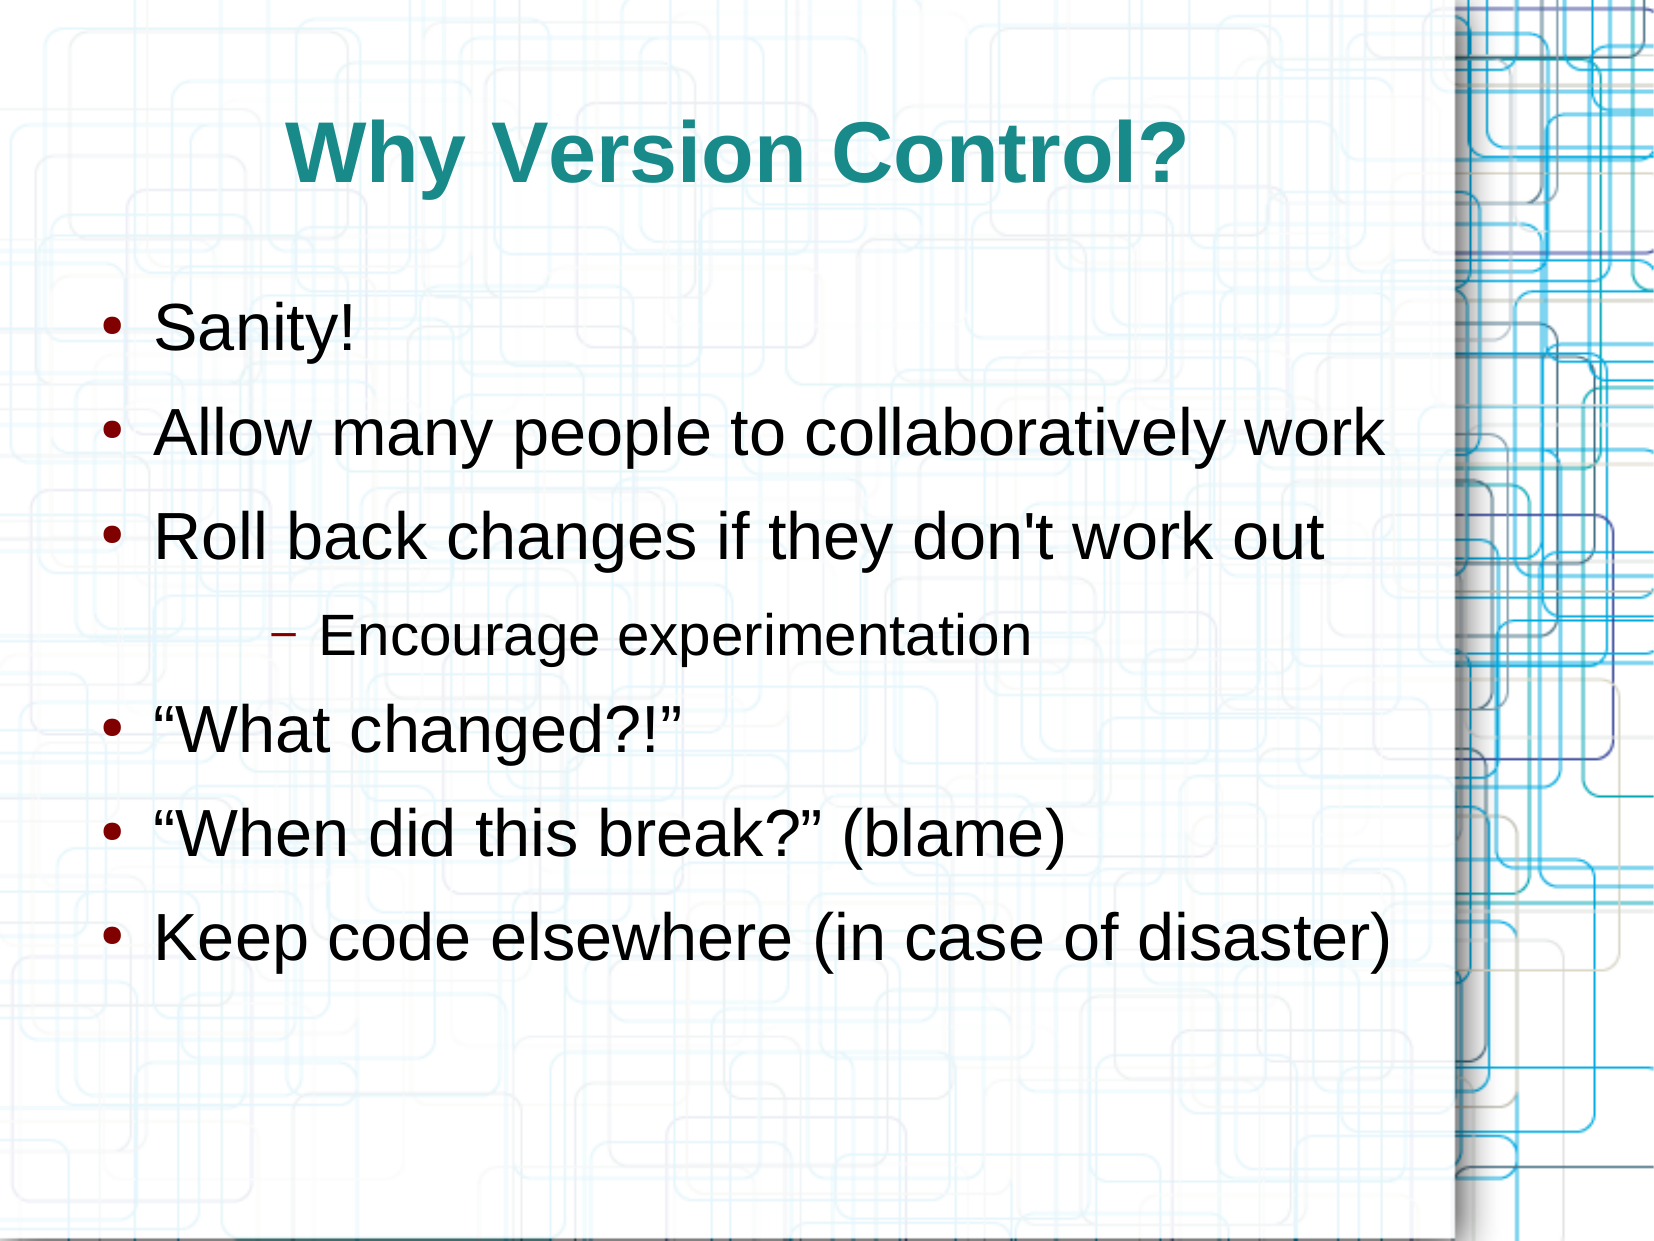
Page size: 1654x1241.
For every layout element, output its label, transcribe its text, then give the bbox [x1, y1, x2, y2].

title Why Version Control? [59, 49, 1418, 257]
picture [0, 0, 1654, 1241]
list Sanity! Allow many people to collaboratively work Roll back changes if they don't work out Encourage experimentation “What changed?!” “When did this break?” (blame) Keep code elsewhere (in case of disaster) [82, 290, 1418, 1010]
